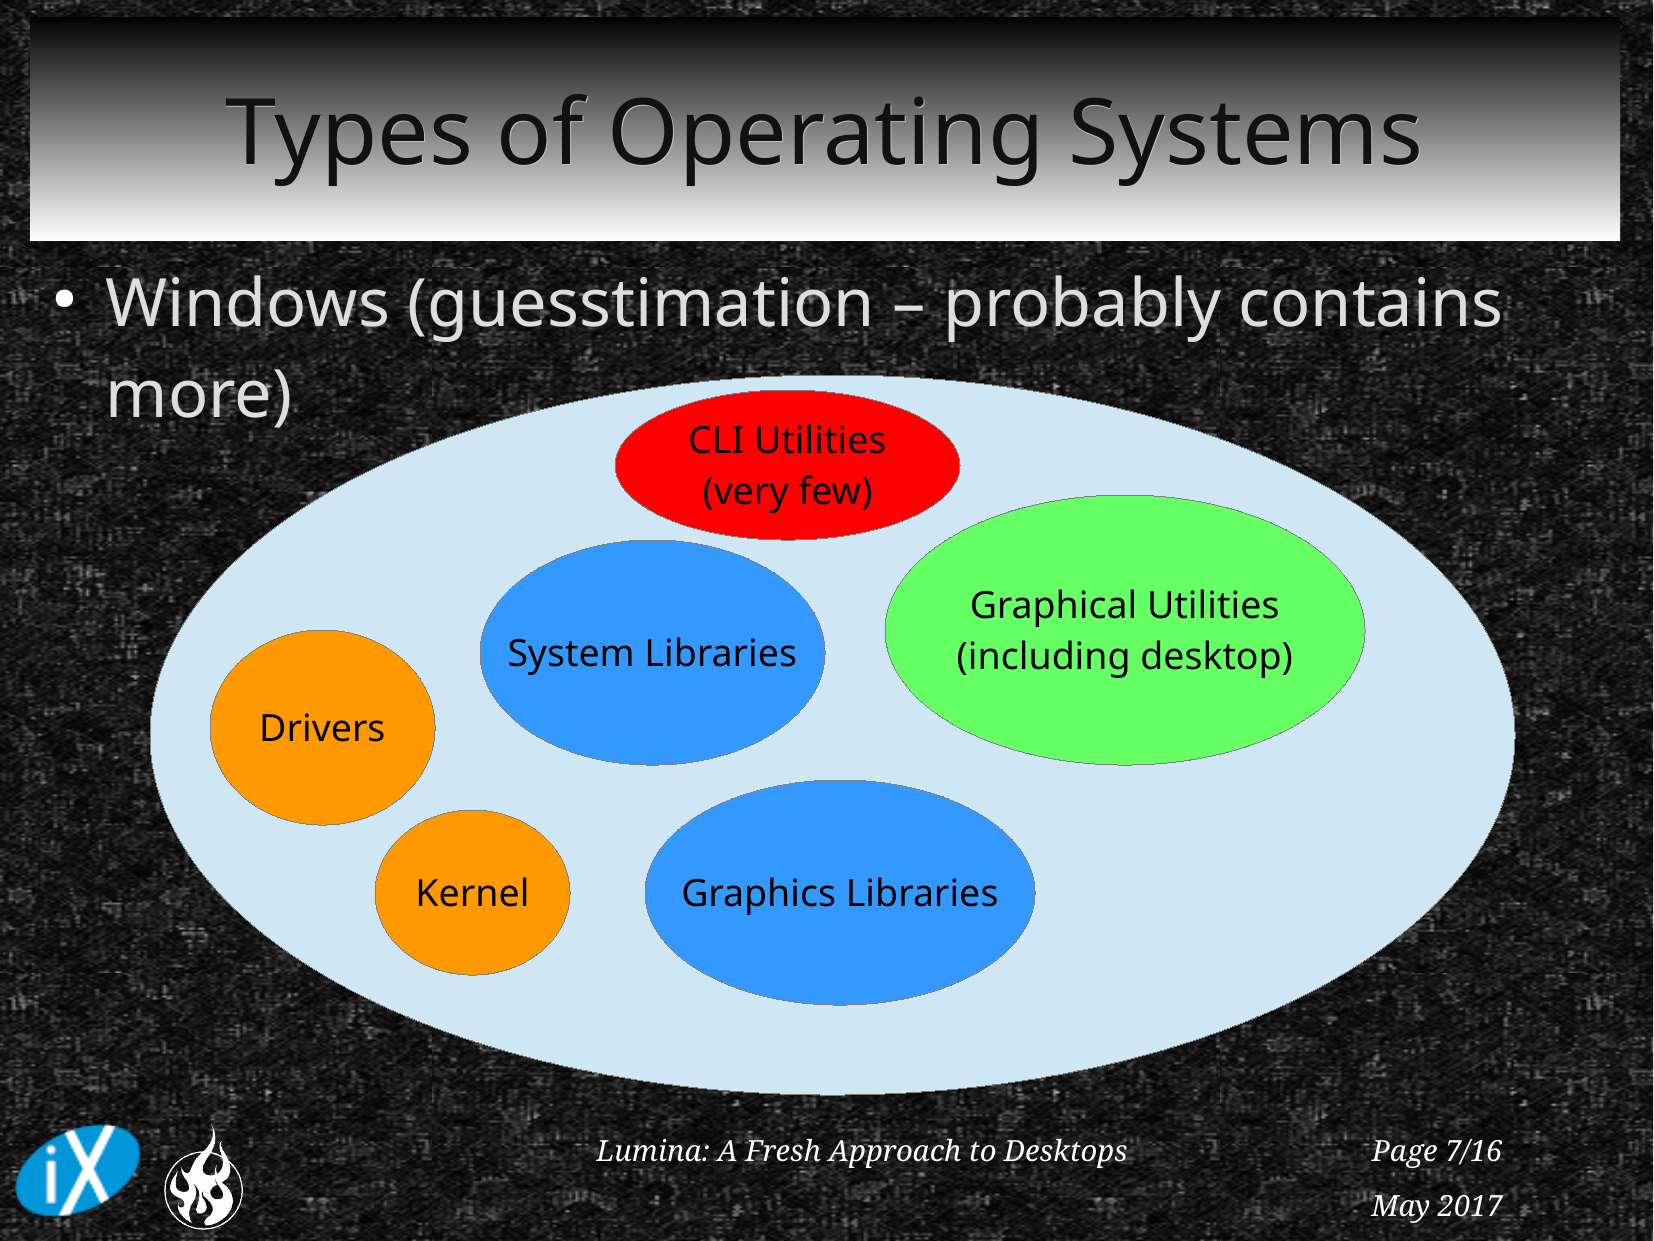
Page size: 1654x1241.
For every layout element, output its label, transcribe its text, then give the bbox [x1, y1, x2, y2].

text_box CLI Utilities (very few) [615, 390, 961, 541]
text_box Graphical Utilities (including desktop) [885, 495, 1366, 766]
text_box Drivers [210, 630, 436, 826]
text_box Kernel [375, 810, 571, 976]
text_box Graphics Libraries [645, 780, 1036, 1006]
picture [0, 0, 1654, 1241]
title Types of Operating Systems [30, 17, 1621, 241]
list Windows (guesstimation – probably contains more) [30, 255, 1621, 975]
text_box [150, 375, 1516, 1096]
text_box System Libraries [480, 540, 826, 766]
